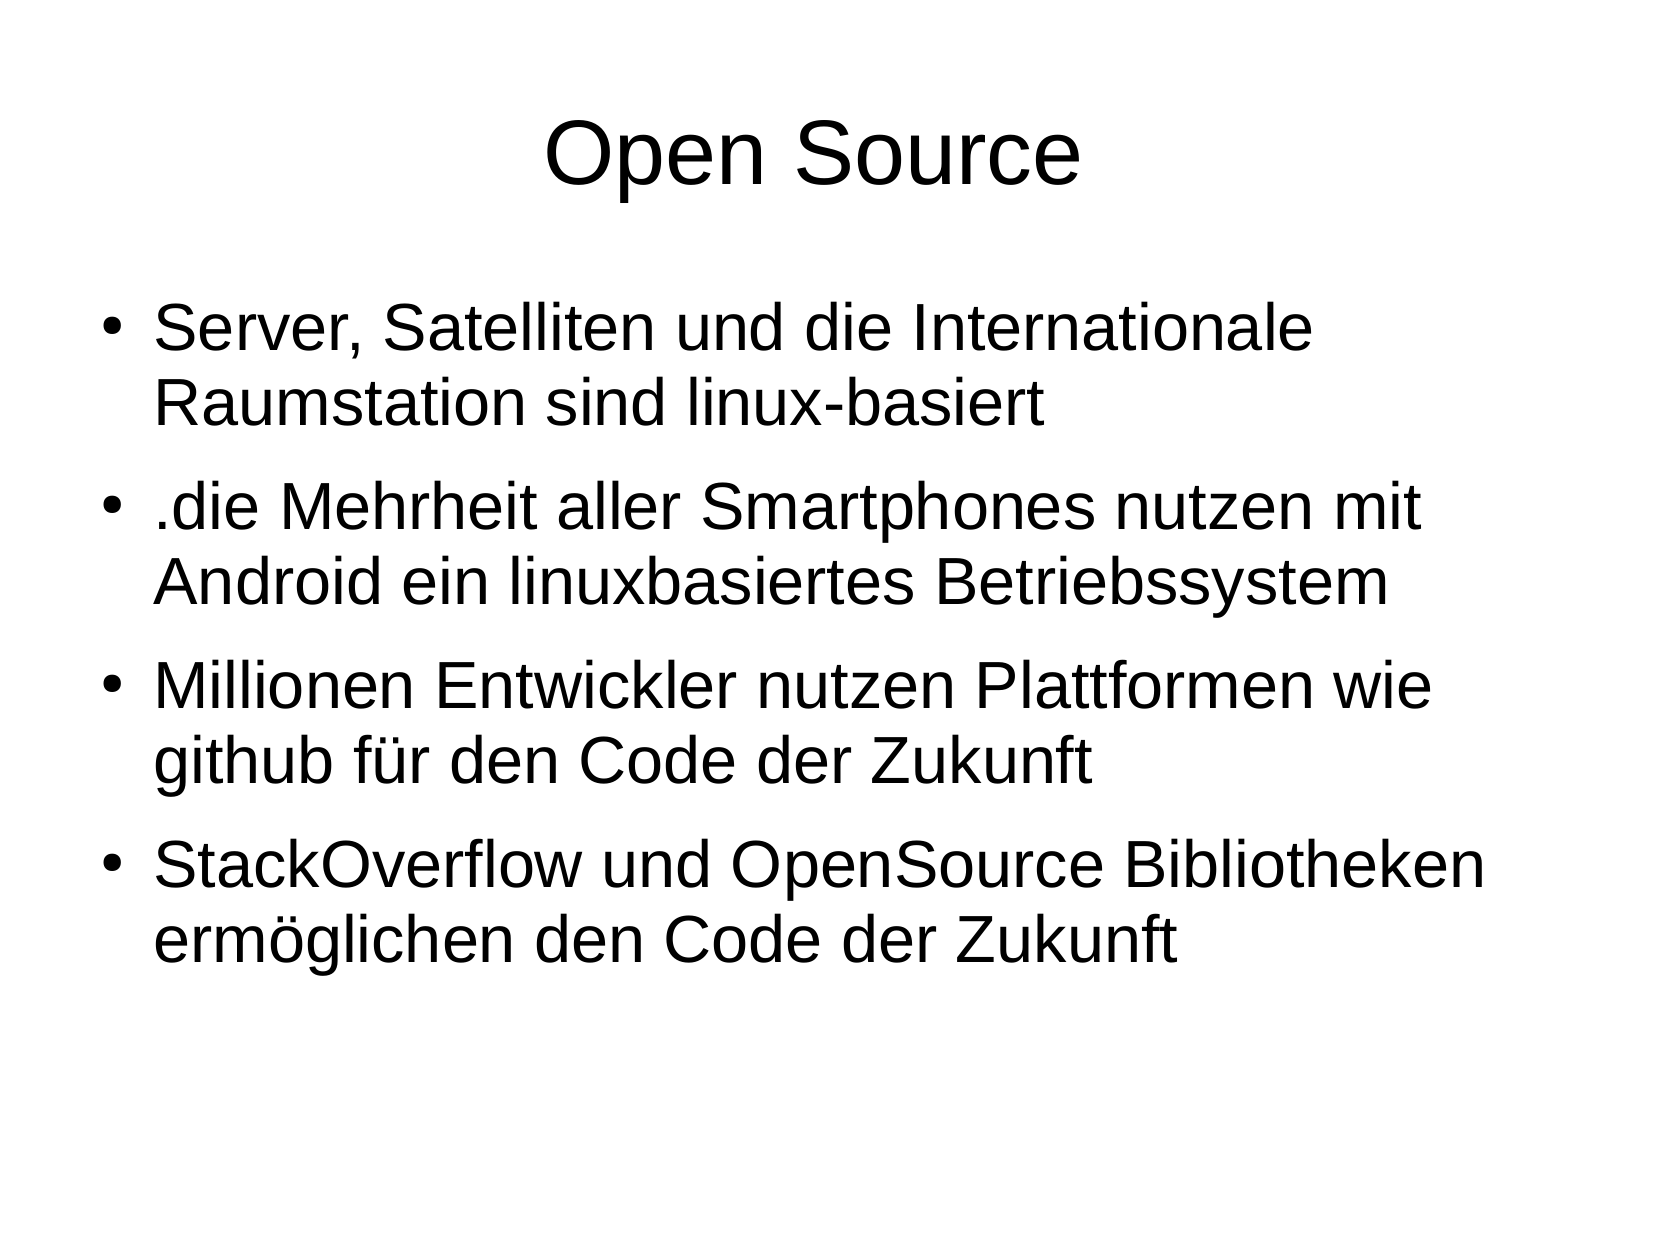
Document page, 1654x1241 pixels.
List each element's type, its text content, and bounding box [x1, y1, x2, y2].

list Server, Satelliten und die Internationale Raumstation sind linux-basiert .die Mehrheit aller Smartphones nutzen mit Android ein linuxbasiertes Betriebssystem Millionen Entwickler nutzen Plattformen wie github für den Code der Zukunft StackOverflow und OpenSource Bibliotheken ermöglichen den Code der Zukunft [82, 290, 1571, 1010]
title Open Source [82, 49, 1571, 257]
